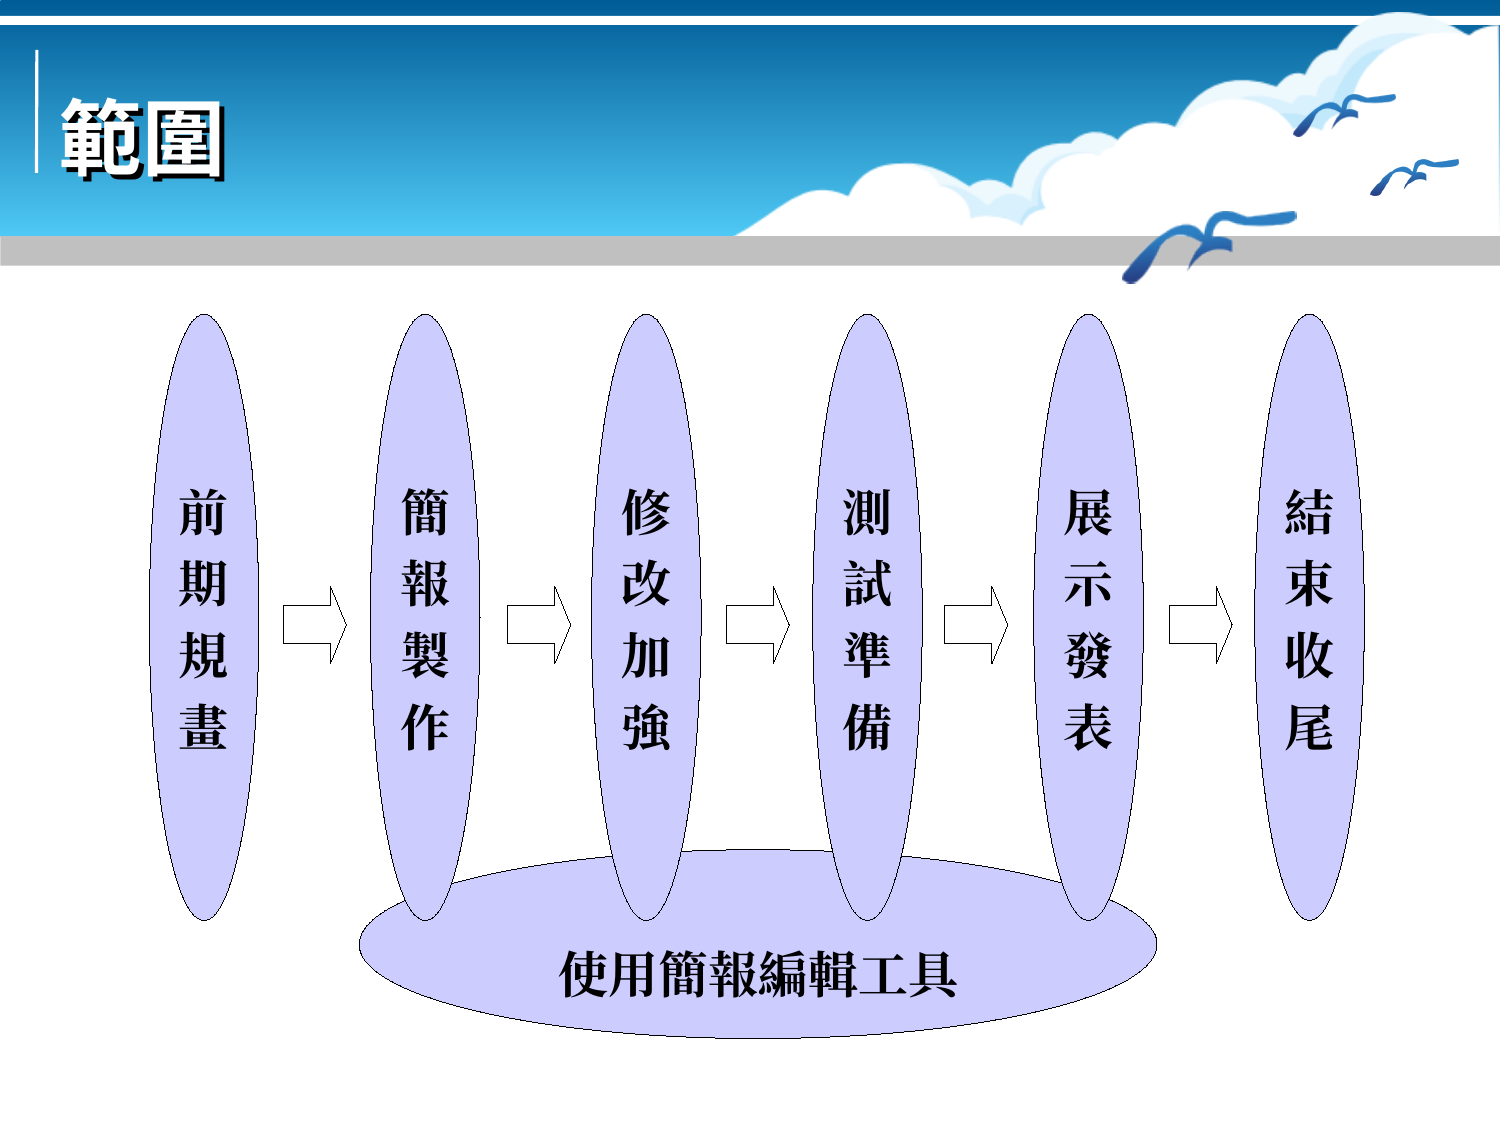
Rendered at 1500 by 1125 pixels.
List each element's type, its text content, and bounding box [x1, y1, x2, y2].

text_box 展 示 發 表 [1033, 314, 1144, 921]
text_box 結 束 收 尾 [1254, 314, 1365, 921]
text_box 使用簡報編輯工具 [359, 849, 1157, 1039]
text_box 修 改 加 強 [591, 314, 702, 921]
text_box 前 期 規 畫 [149, 314, 259, 921]
text_box 簡 報 製 作 [370, 314, 481, 921]
title 範圍 [59, 86, 1465, 186]
text_box 測 試 準 備 [812, 314, 923, 921]
picture [730, 12, 1500, 284]
